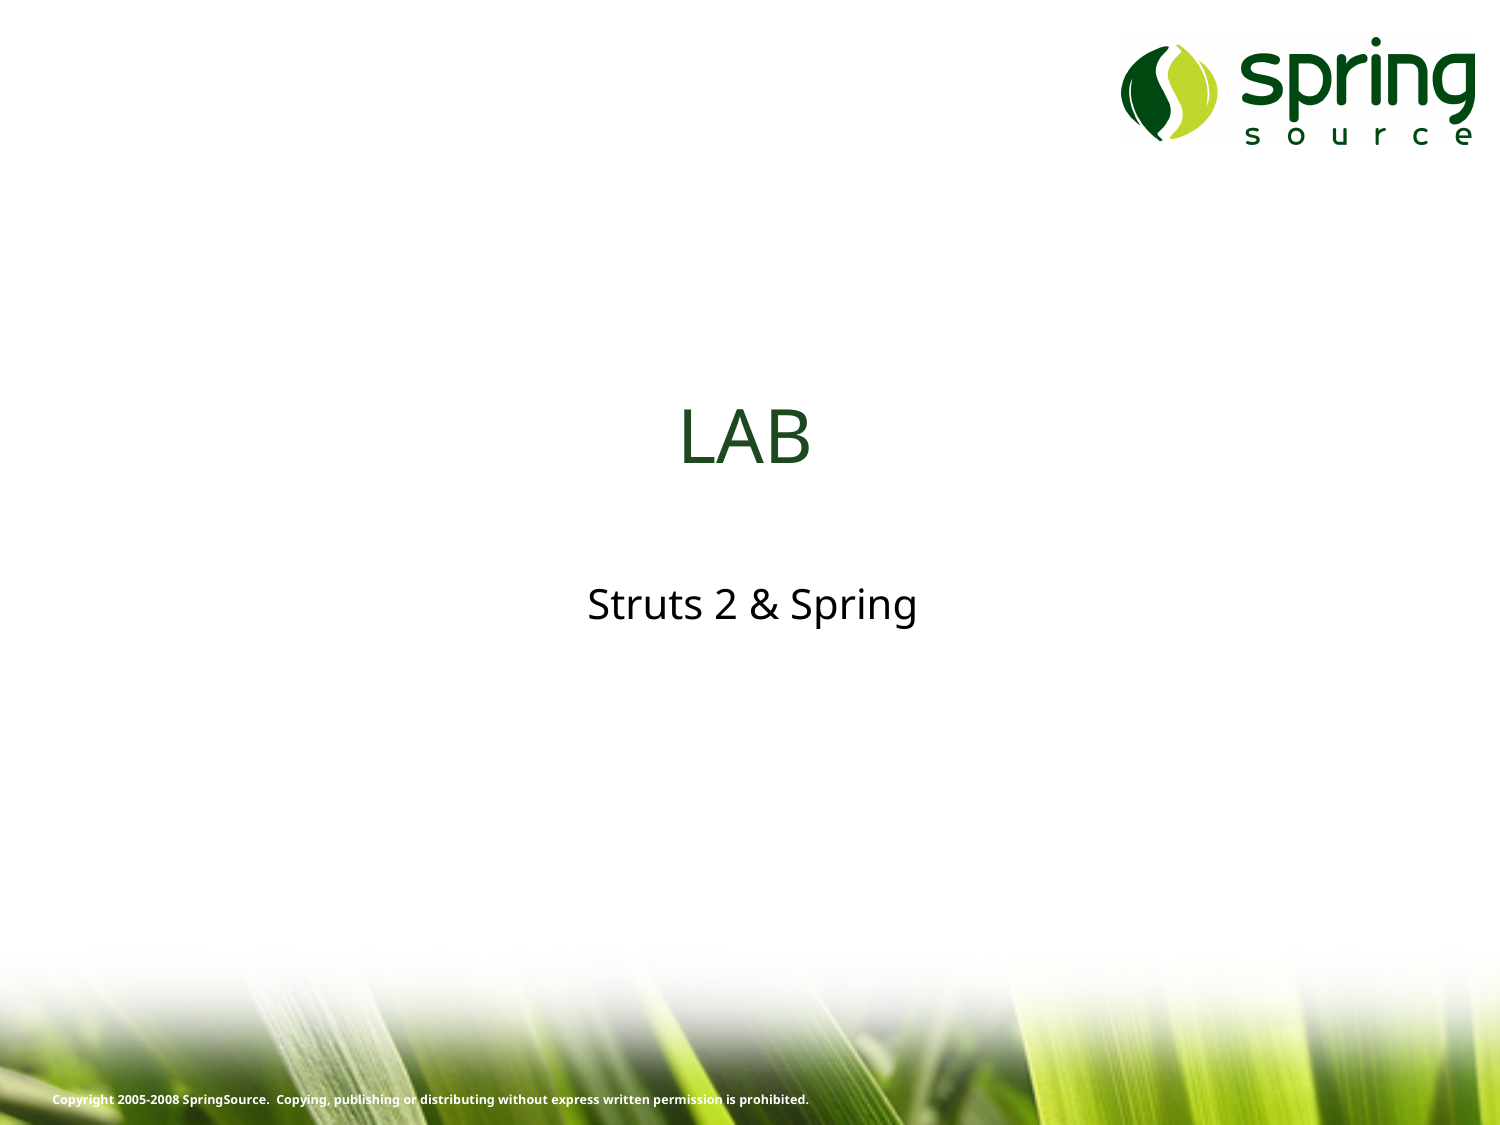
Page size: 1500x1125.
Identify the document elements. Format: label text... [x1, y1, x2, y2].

subtitle Struts 2 & Spring [190, 499, 1241, 788]
title LAB [107, 340, 1383, 529]
picture [1121, 37, 1475, 145]
picture [0, 944, 1500, 1125]
